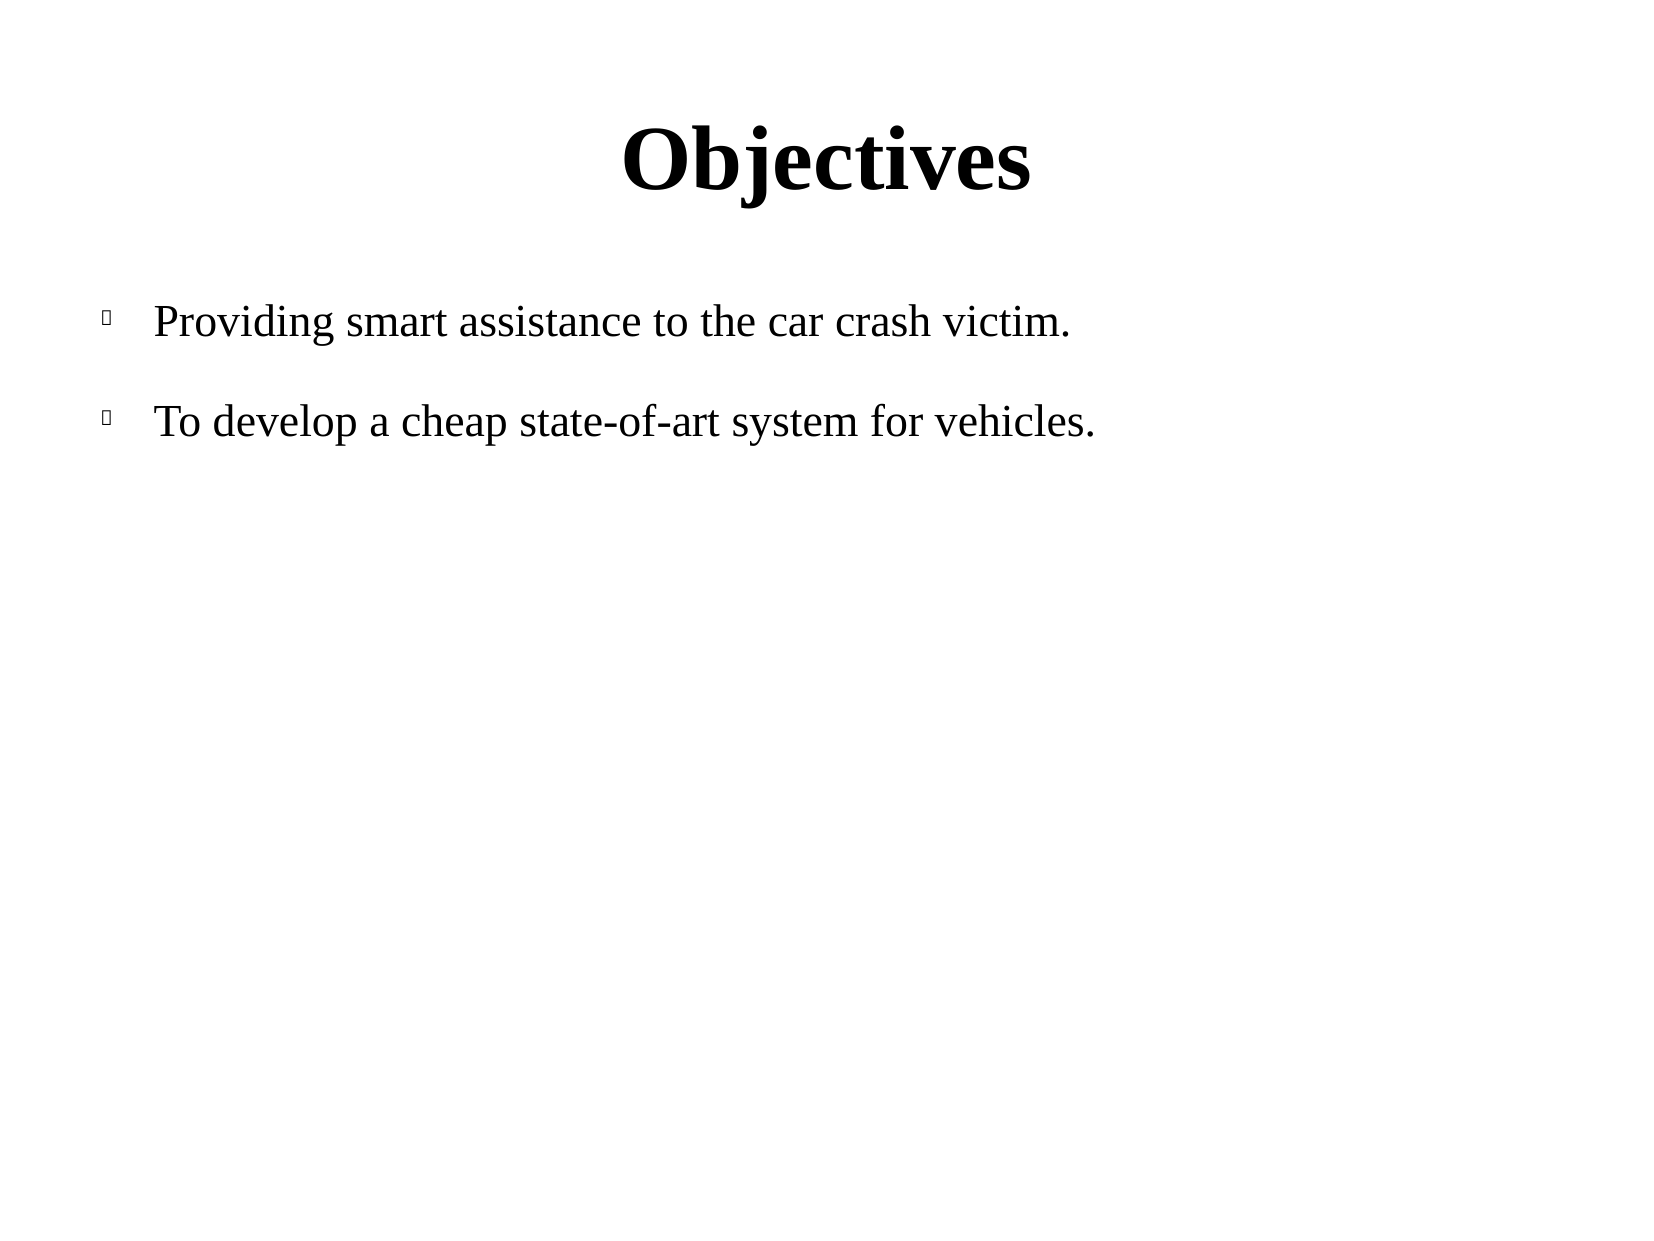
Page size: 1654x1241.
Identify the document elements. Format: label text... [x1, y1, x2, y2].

text_box Providing smart assistance to the car crash victim. To develop a cheap state-of-art system for vehicles. [82, 290, 1571, 1010]
text_box Objectives [82, 49, 1571, 257]
